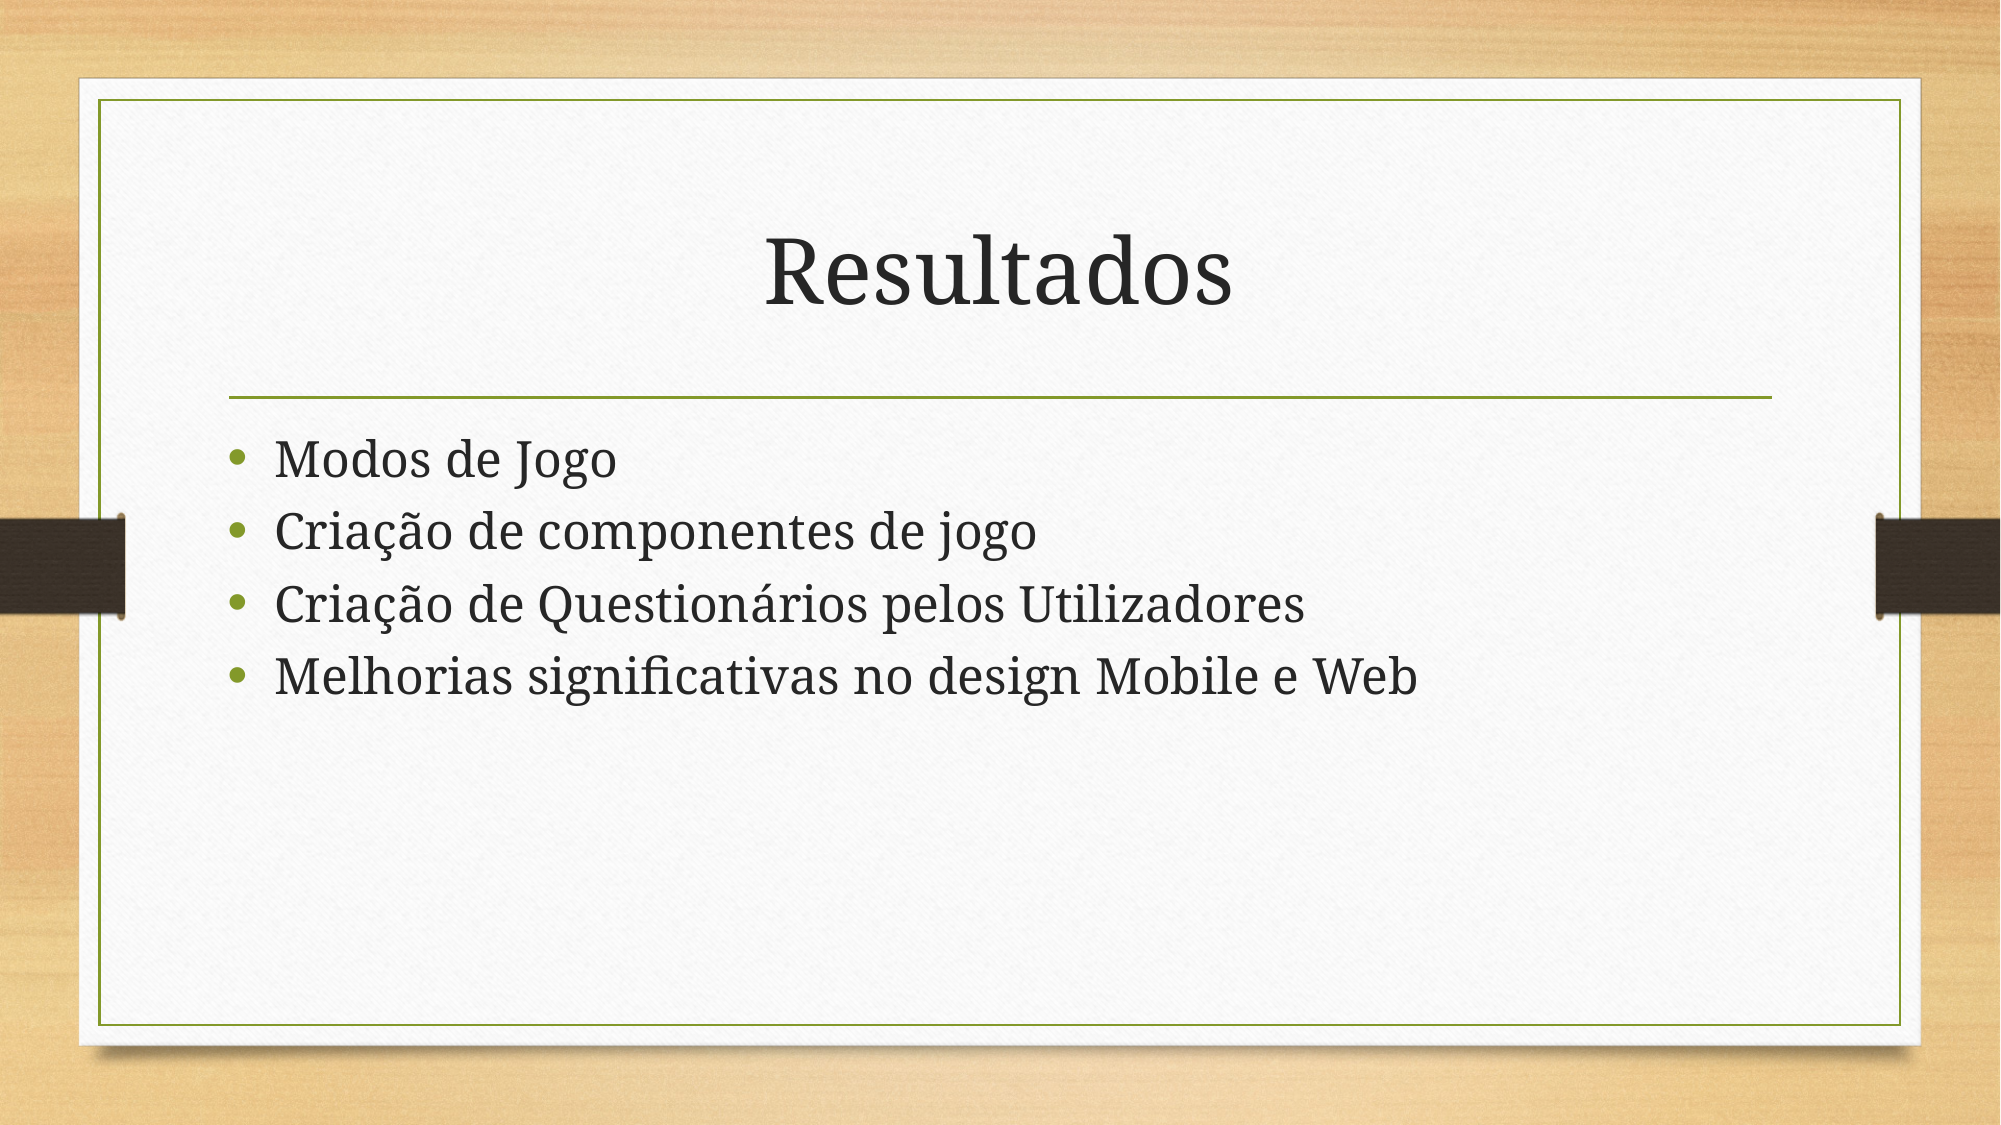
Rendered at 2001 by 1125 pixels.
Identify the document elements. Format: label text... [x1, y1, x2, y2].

list Modos de Jogo Criação de componentes de jogo Criação de Questionários pelos Utilizadores Melhorias significativas no design Mobile e Web [212, 419, 1788, 964]
title Resultados [212, 161, 1788, 376]
